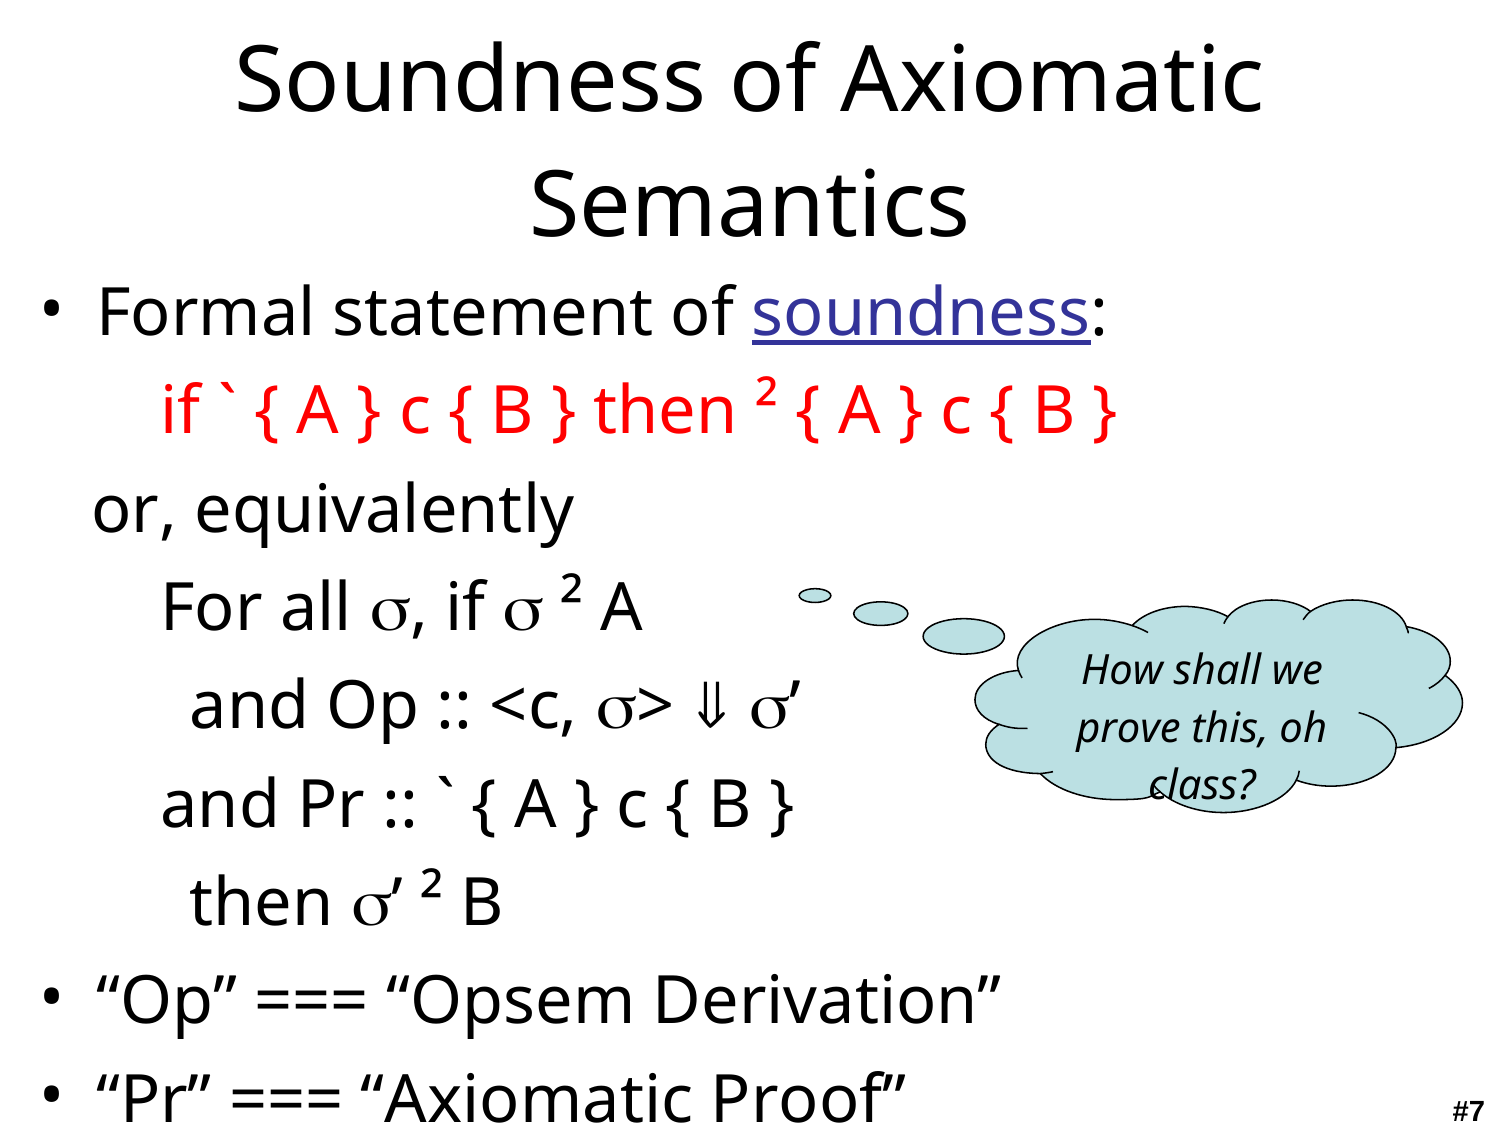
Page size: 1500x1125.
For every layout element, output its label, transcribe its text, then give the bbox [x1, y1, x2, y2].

text_box How shall we prove this, oh class? [974, 600, 1463, 813]
list Formal statement of soundness: if ` { A } c { B } then ² { A } c { B } or, equivalently For all , if  ² A and Op :: <c, >  ’ and Pr :: ` { A } c { B } then ’ ² B “Op” === “Opsem Derivation” “Pr” === “Axiomatic Proof” [24, 262, 1476, 1110]
title Soundness of Axiomatic Semantics [24, 45, 1476, 233]
text_box How shall we prove this, oh class? [923, 618, 1005, 655]
text_box How shall we prove this, oh class? [853, 601, 908, 626]
